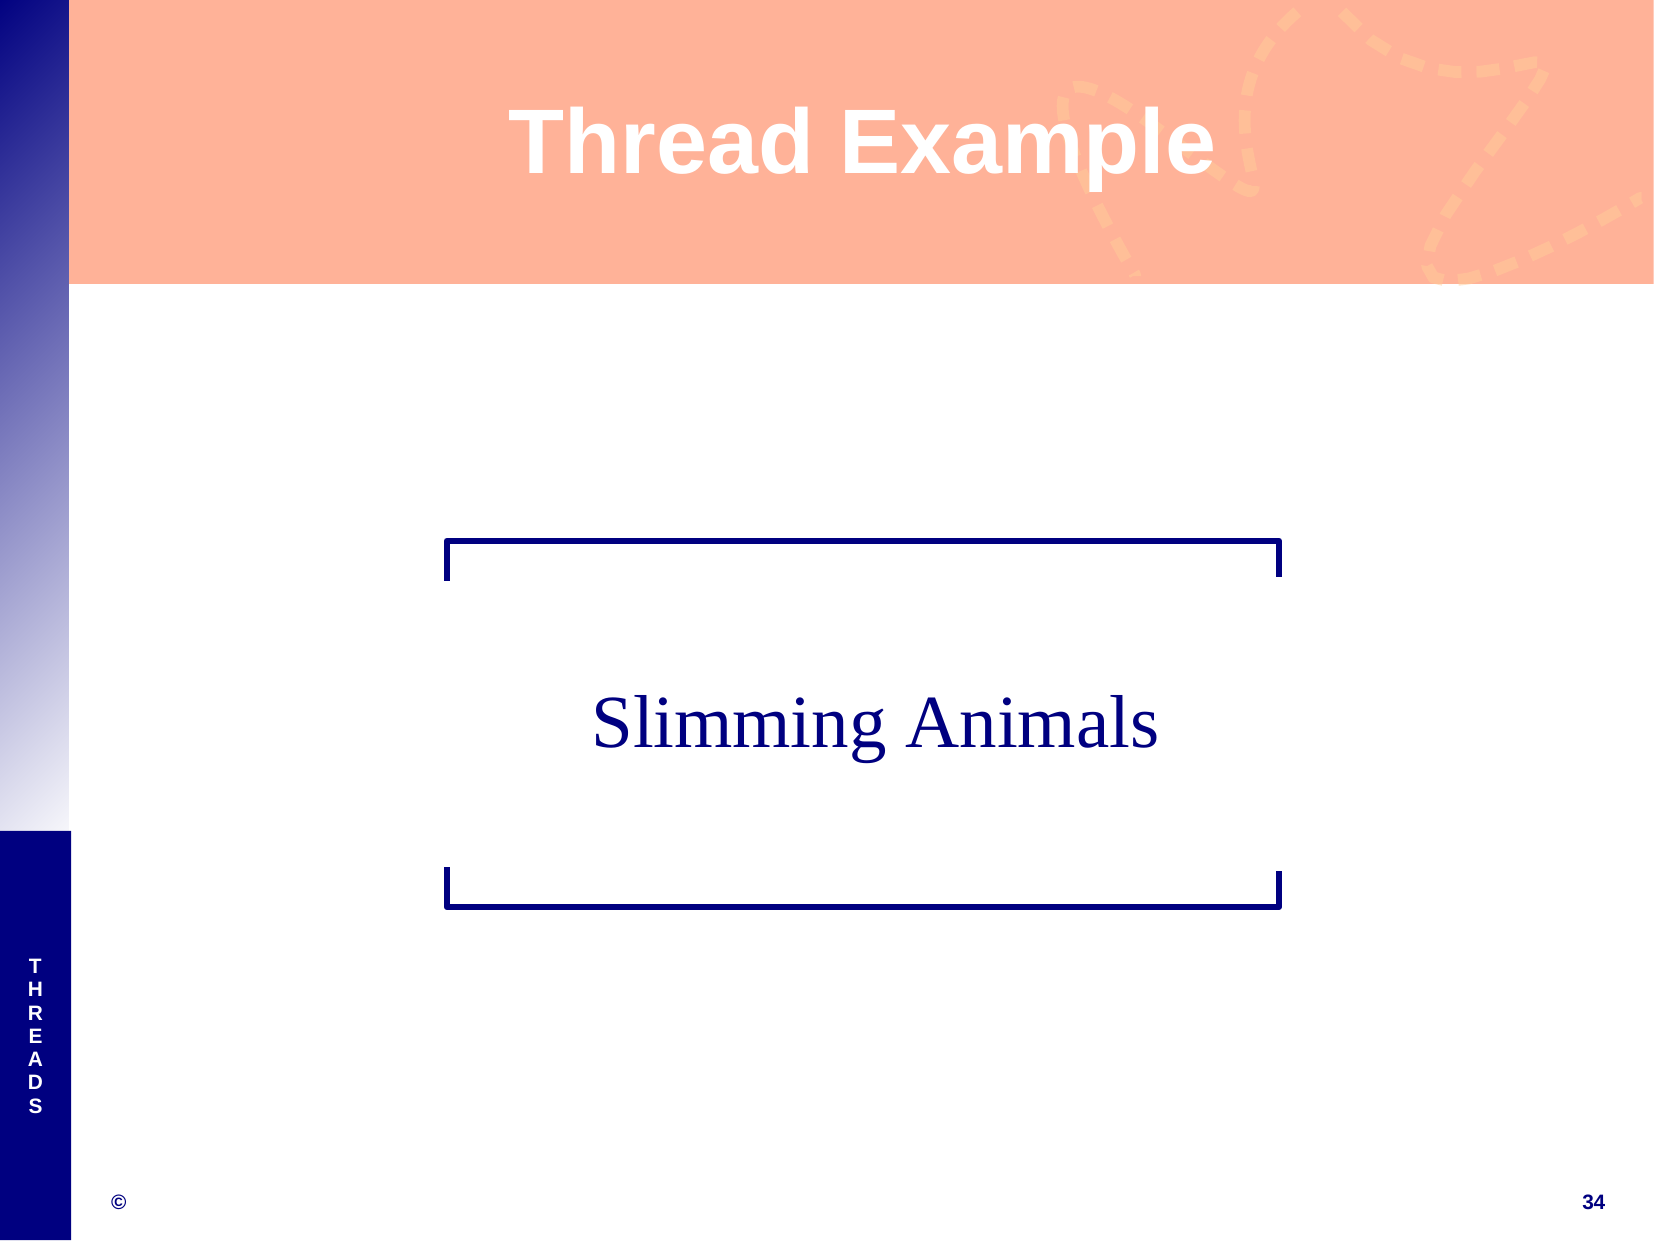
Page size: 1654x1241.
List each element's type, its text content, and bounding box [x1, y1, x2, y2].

text_box T H R E A D S [0, 831, 71, 1241]
text_box Slimming Animals [462, 513, 1264, 931]
title Thread Example [72, 37, 1654, 246]
